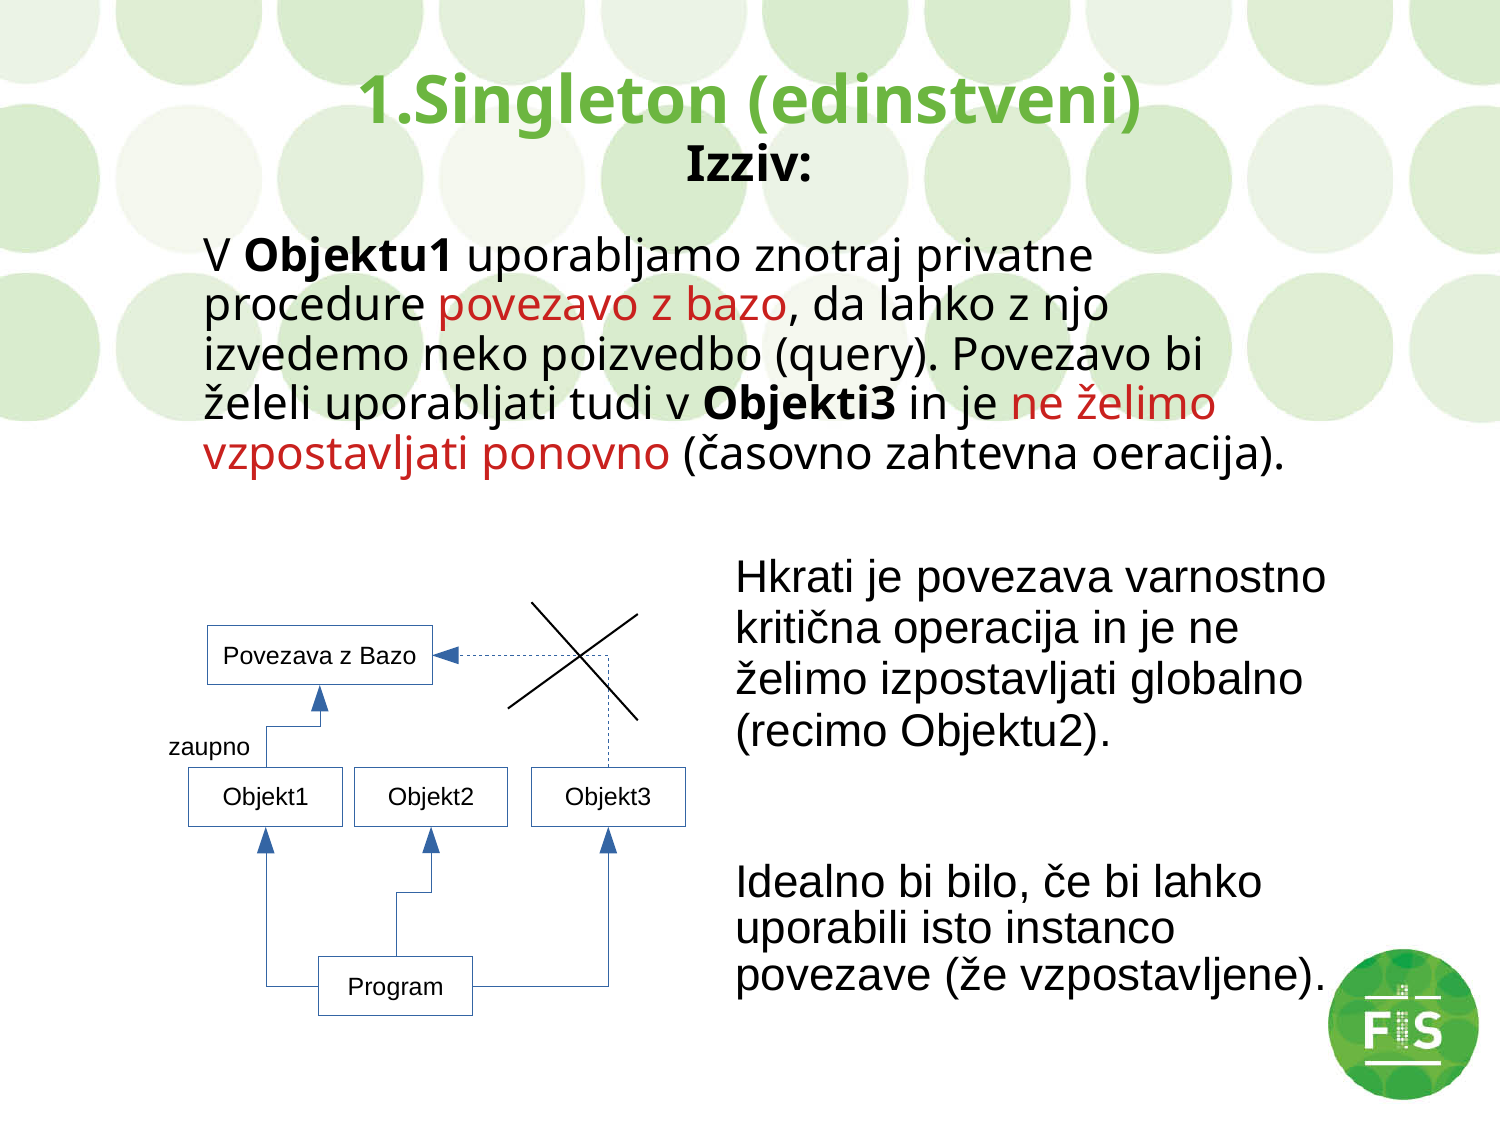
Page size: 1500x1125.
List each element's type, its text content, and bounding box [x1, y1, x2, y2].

text_box Program [318, 956, 473, 1016]
title 1.Singleton (edinstveni) Izziv: [75, 59, 1425, 233]
list V Objektu1 uporabljamo znotraj privatne procedure povezavo z bazo, da lahko z njo izvedemo neko poizvedbo (query). Povezavo bi želeli uporabljati tudi v Objekti3 in je ne želimo vzpostavljati ponovno (časovno zahtevna oeracija). [118, 224, 1323, 343]
picture [0, 0, 1500, 1125]
text_box Objekt2 [354, 767, 508, 827]
text_box Objekt1 [188, 767, 343, 827]
text_box Povezava z Bazo [207, 625, 433, 685]
text_box zaupno [153, 724, 266, 768]
text_box Hkrati je povezava varnostno kritična operacija in je ne želimo izpostavljati globalno (recimo Objektu2). Idealno bi bilo, če bi lahko uporabili isto instanco povezave (že vzpostavljene). [720, 543, 1347, 1084]
text_box Objekt3 [531, 767, 686, 827]
